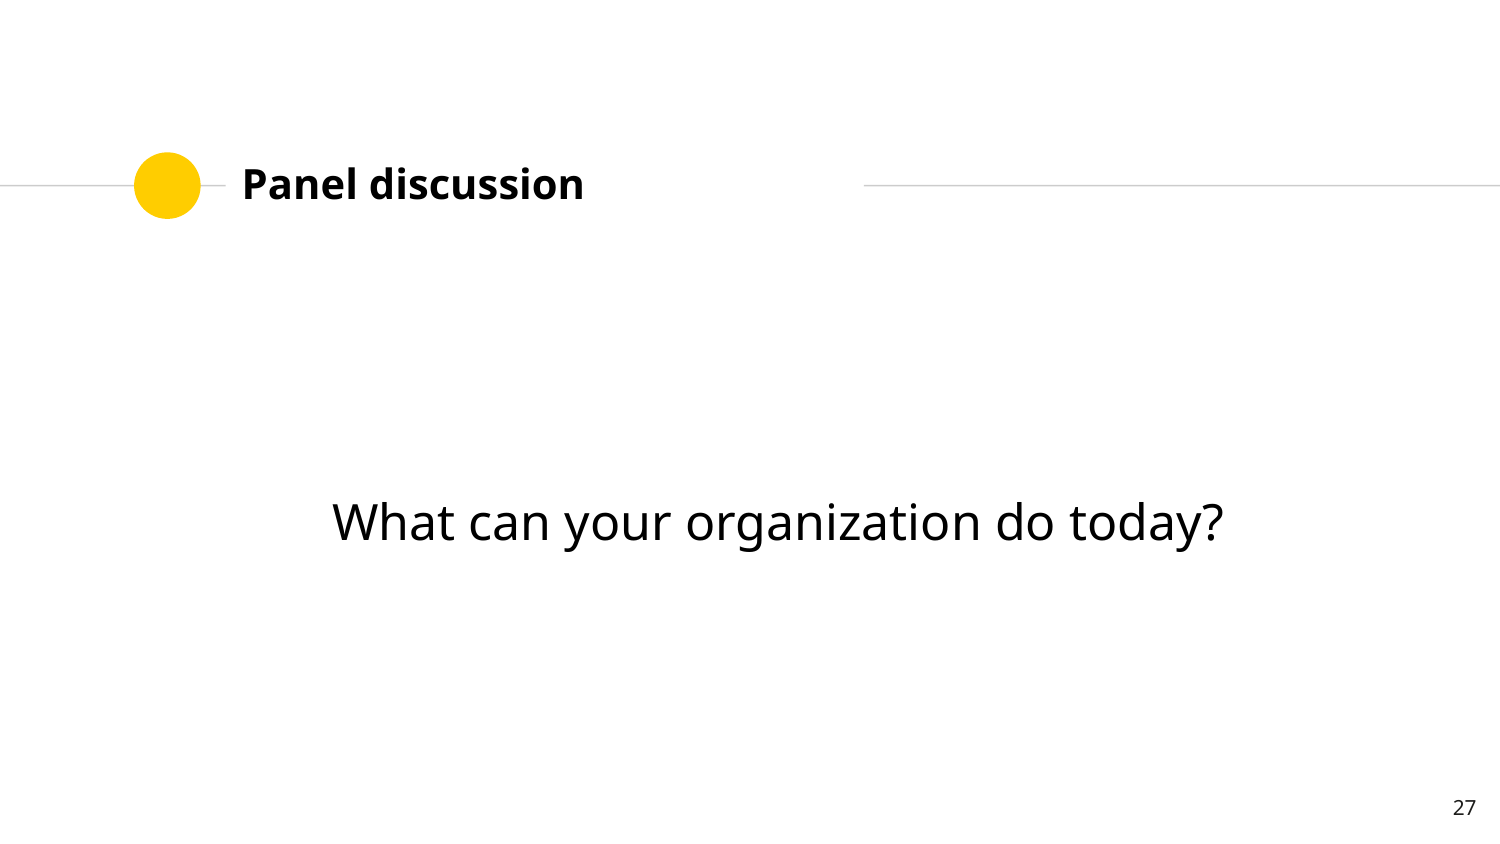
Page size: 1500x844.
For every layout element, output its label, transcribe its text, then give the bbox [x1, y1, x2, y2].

list What can your organization do today? [226, 265, 1344, 776]
slide_number 1 [1401, 779, 1492, 844]
title Panel discussion [226, 146, 863, 219]
